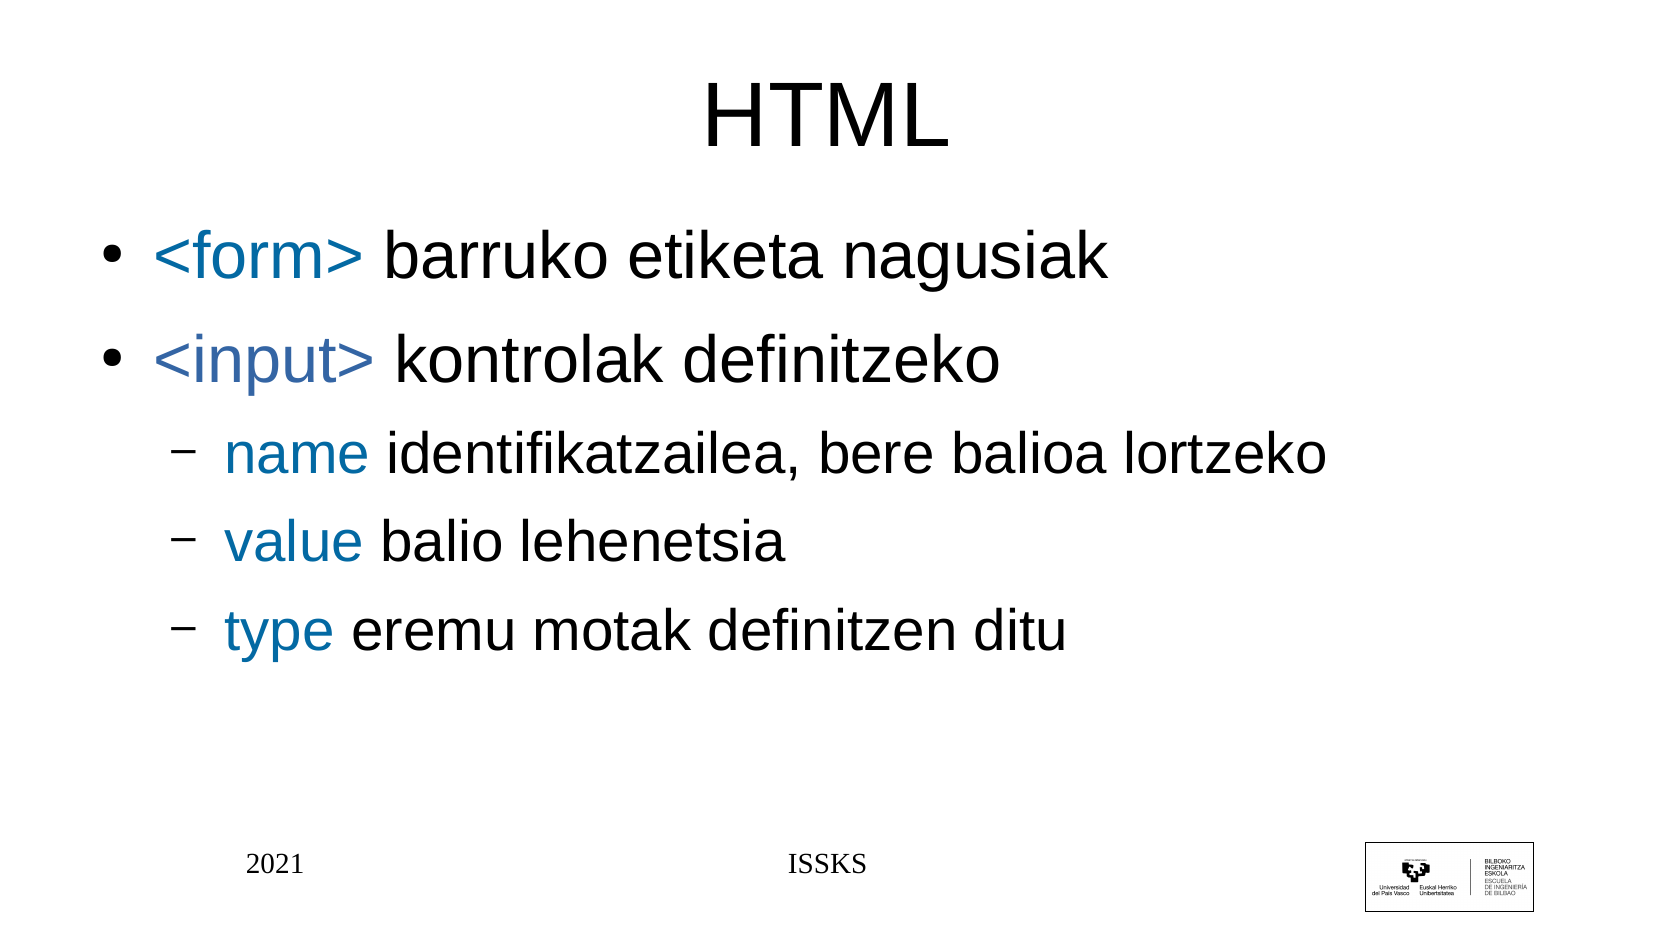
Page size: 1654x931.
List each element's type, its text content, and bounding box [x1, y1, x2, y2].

list <form> barruko etiketa nagusiak <input> kontrolak definitzeko name identifikatzailea, bere balioa lortzeko value balio lehenetsia type eremu motak definitzen ditu [82, 217, 1456, 758]
title HTML [82, 37, 1571, 193]
picture [1366, 843, 1533, 911]
